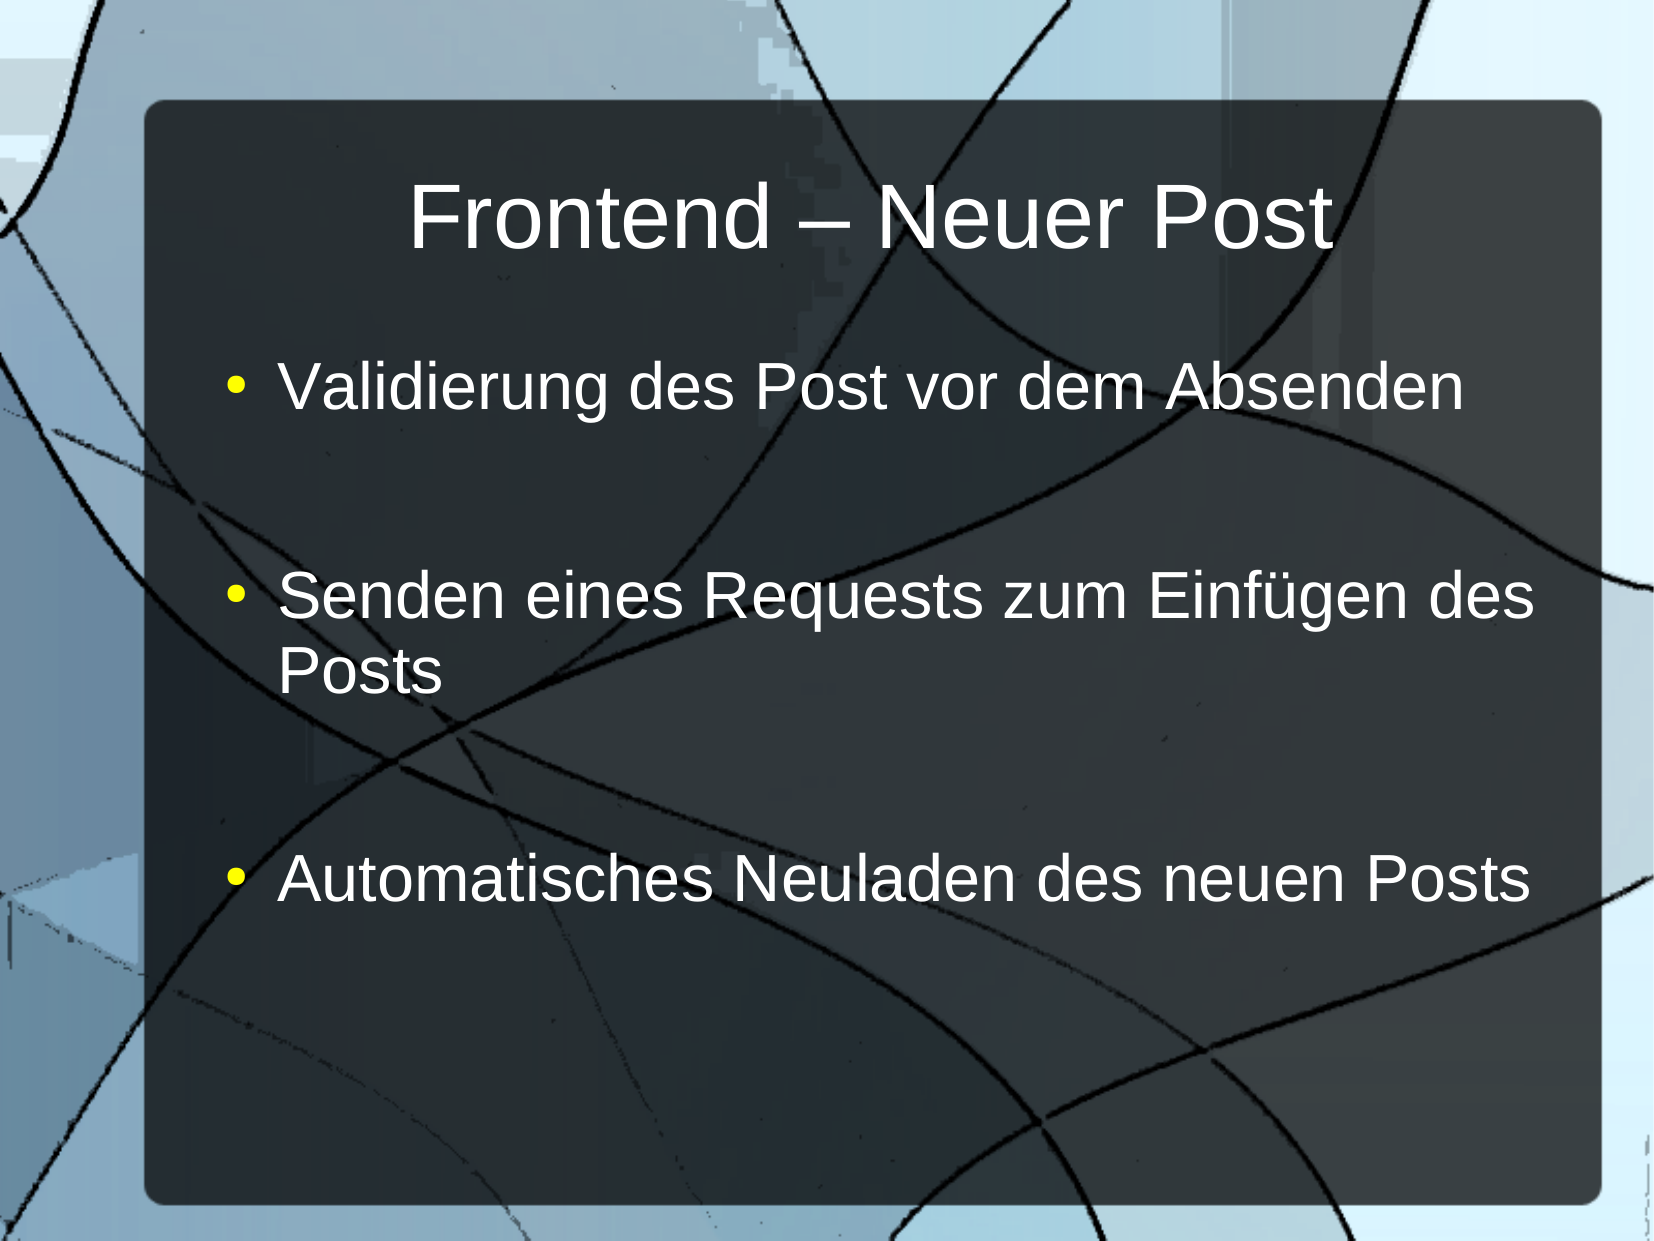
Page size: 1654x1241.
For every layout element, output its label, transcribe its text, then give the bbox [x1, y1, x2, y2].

picture [0, 0, 1654, 1241]
title Frontend – Neuer Post [159, 108, 1583, 325]
list Validierung des Post vor dem Absenden Senden eines Requests zum Einfügen des Posts Automatisches Neuladen des neuen Posts [206, 349, 1571, 1034]
